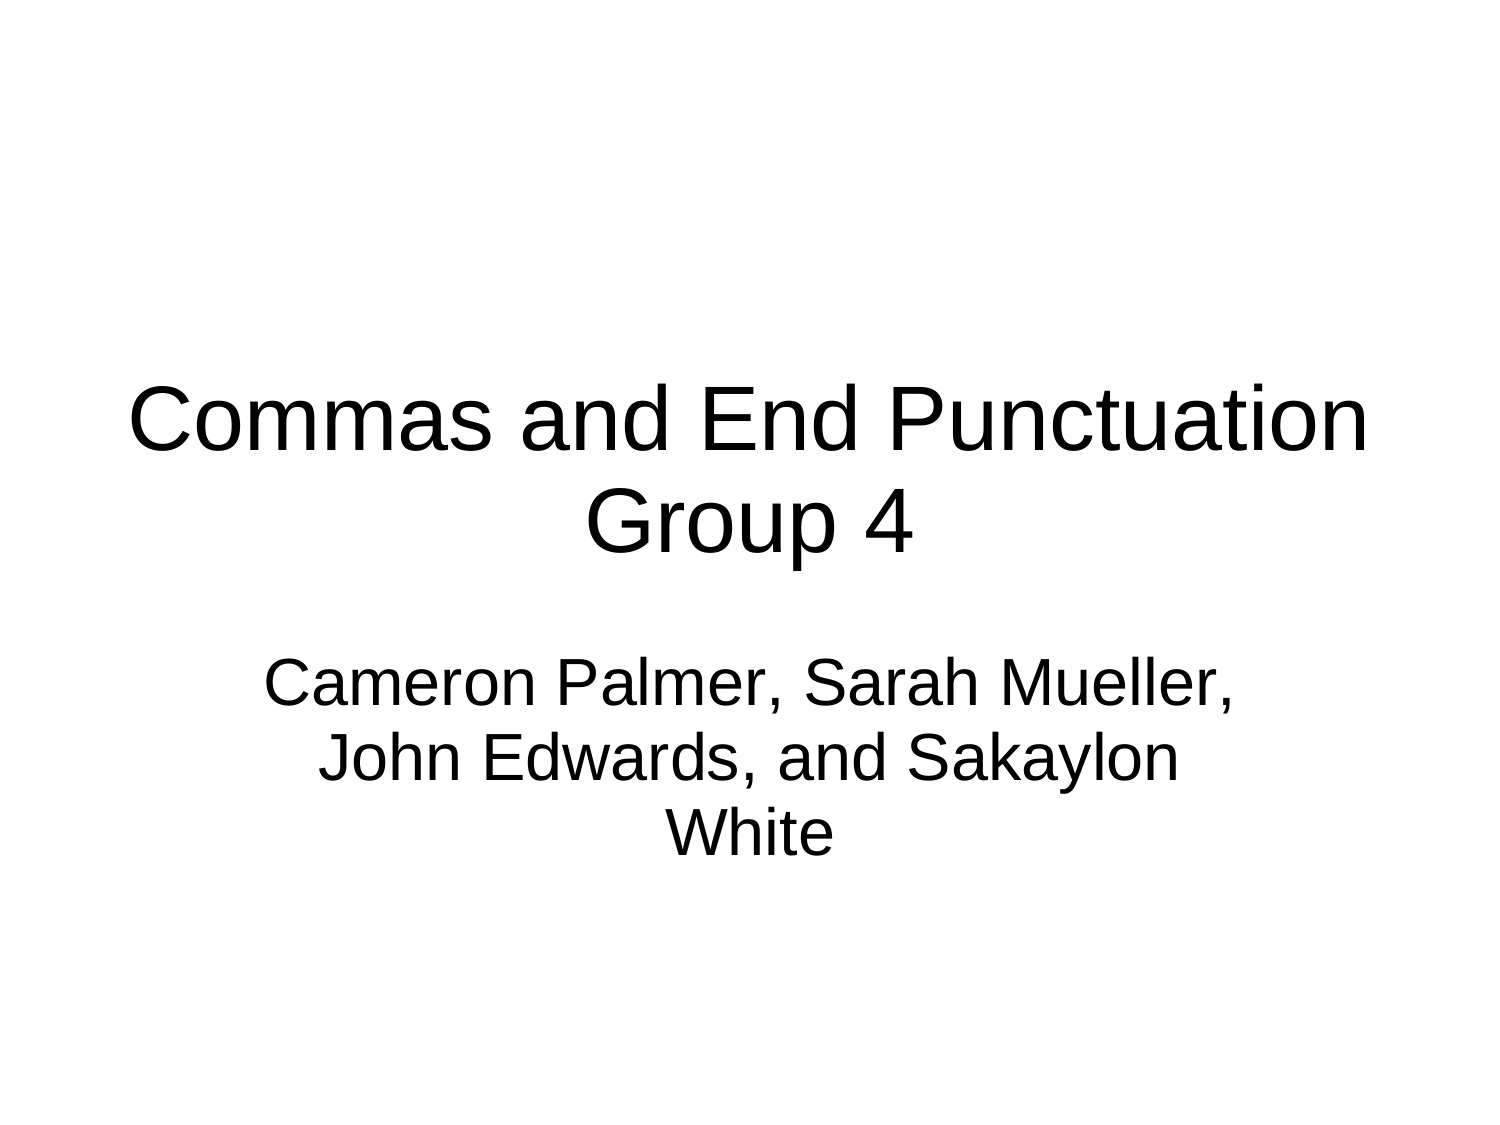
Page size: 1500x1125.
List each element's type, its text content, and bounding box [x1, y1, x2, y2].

subtitle Cameron Palmer, Sarah Mueller, John Edwards, and Sakaylon White [225, 637, 1276, 926]
title Commas and End Punctuation Group 4 [112, 349, 1388, 591]
